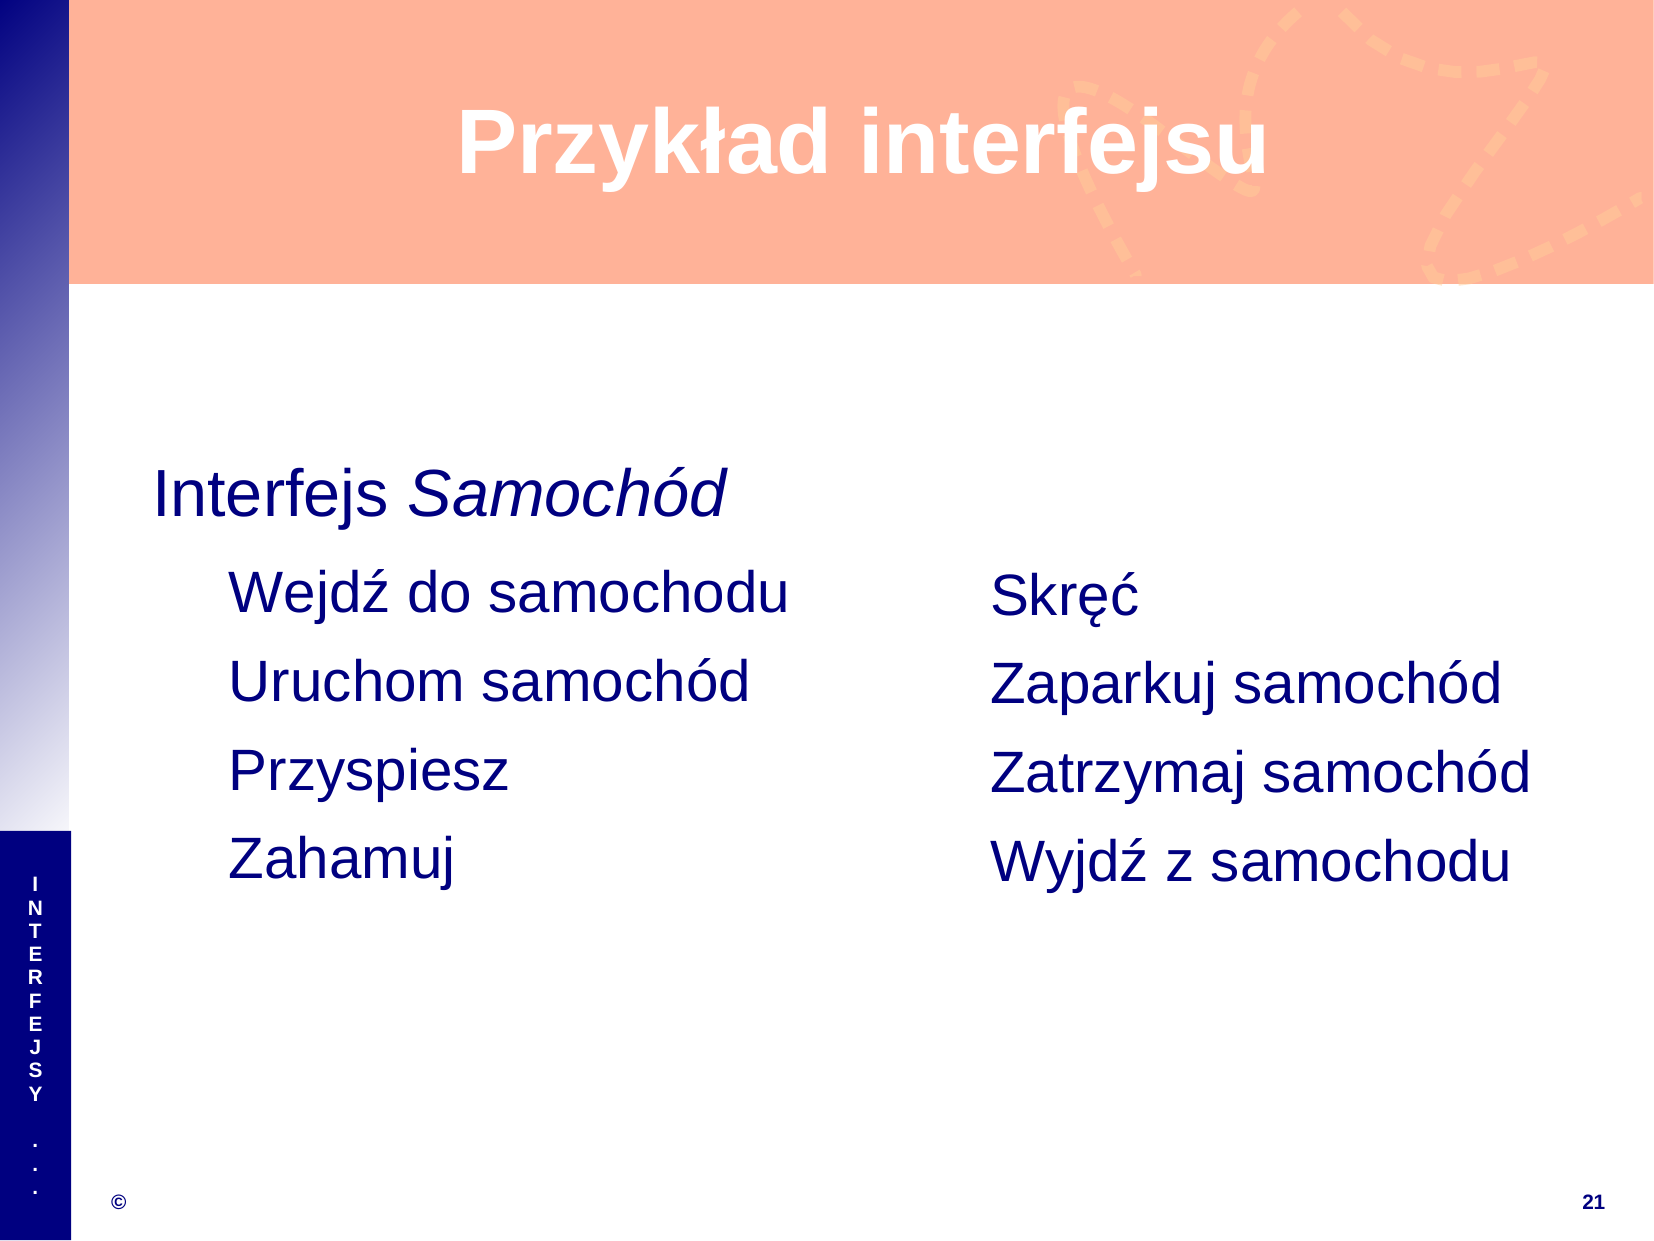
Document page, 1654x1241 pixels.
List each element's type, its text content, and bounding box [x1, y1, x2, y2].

list Interfejs Samochód Wejdź do samochodu Uruchom samochód Przyspiesz Zahamuj [134, 456, 937, 987]
text_box I N T E R F E J S Y . . . [0, 830, 71, 1241]
title Przykład interfejsu [111, 37, 1617, 246]
list Skręć Zaparkuj samochód Zatrzymaj samochód Wyjdź z samochodu [895, 562, 1614, 920]
